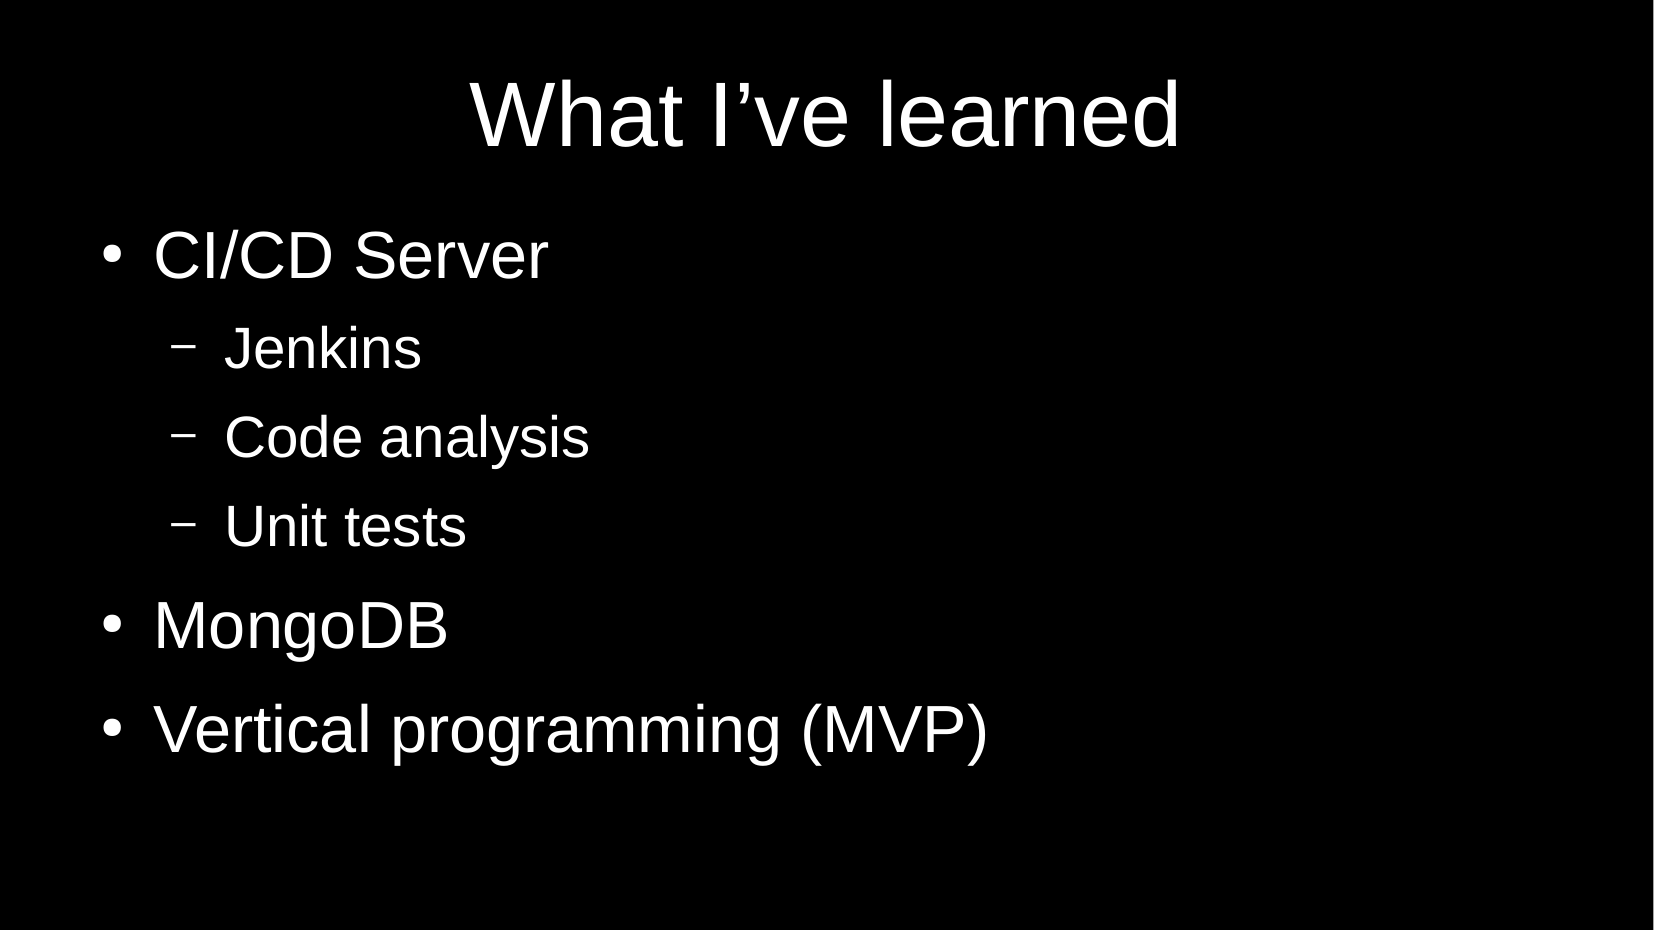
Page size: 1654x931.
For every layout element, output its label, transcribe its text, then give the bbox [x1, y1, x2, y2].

title What I’ve learned [82, 37, 1571, 193]
list CI/CD Server Jenkins Code analysis Unit tests MongoDB Vertical programming (MVP) [82, 217, 1571, 910]
